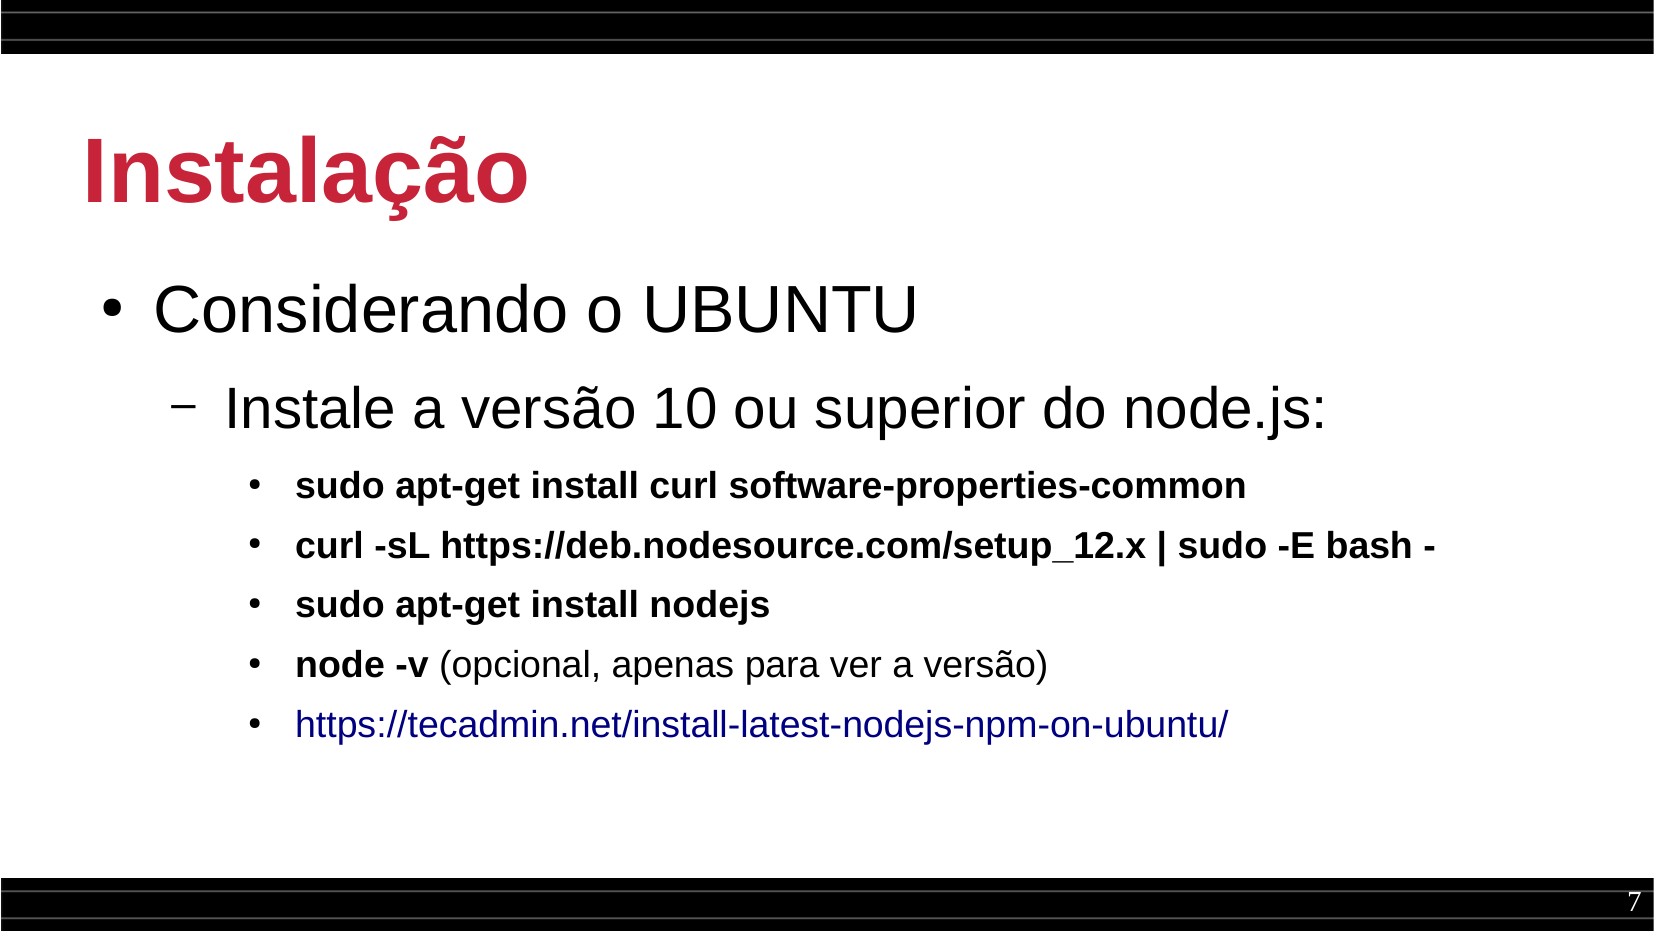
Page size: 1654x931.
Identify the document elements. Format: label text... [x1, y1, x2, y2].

title Instalação [82, 92, 1571, 249]
picture [1, 0, 1654, 54]
picture [1, 878, 1654, 931]
list Considerando o UBUNTU Instale a versão 10 ou superior do node.js: sudo apt-get install curl software-properties-common curl -sL https://deb.nodesource.com/setup_12.x | sudo -E bash - sudo apt-get install nodejs node -v (opcional, apenas para ver a versão) https://tecadmin.net/install-latest-nodejs-npm-on-ubuntu/ [82, 271, 1571, 758]
